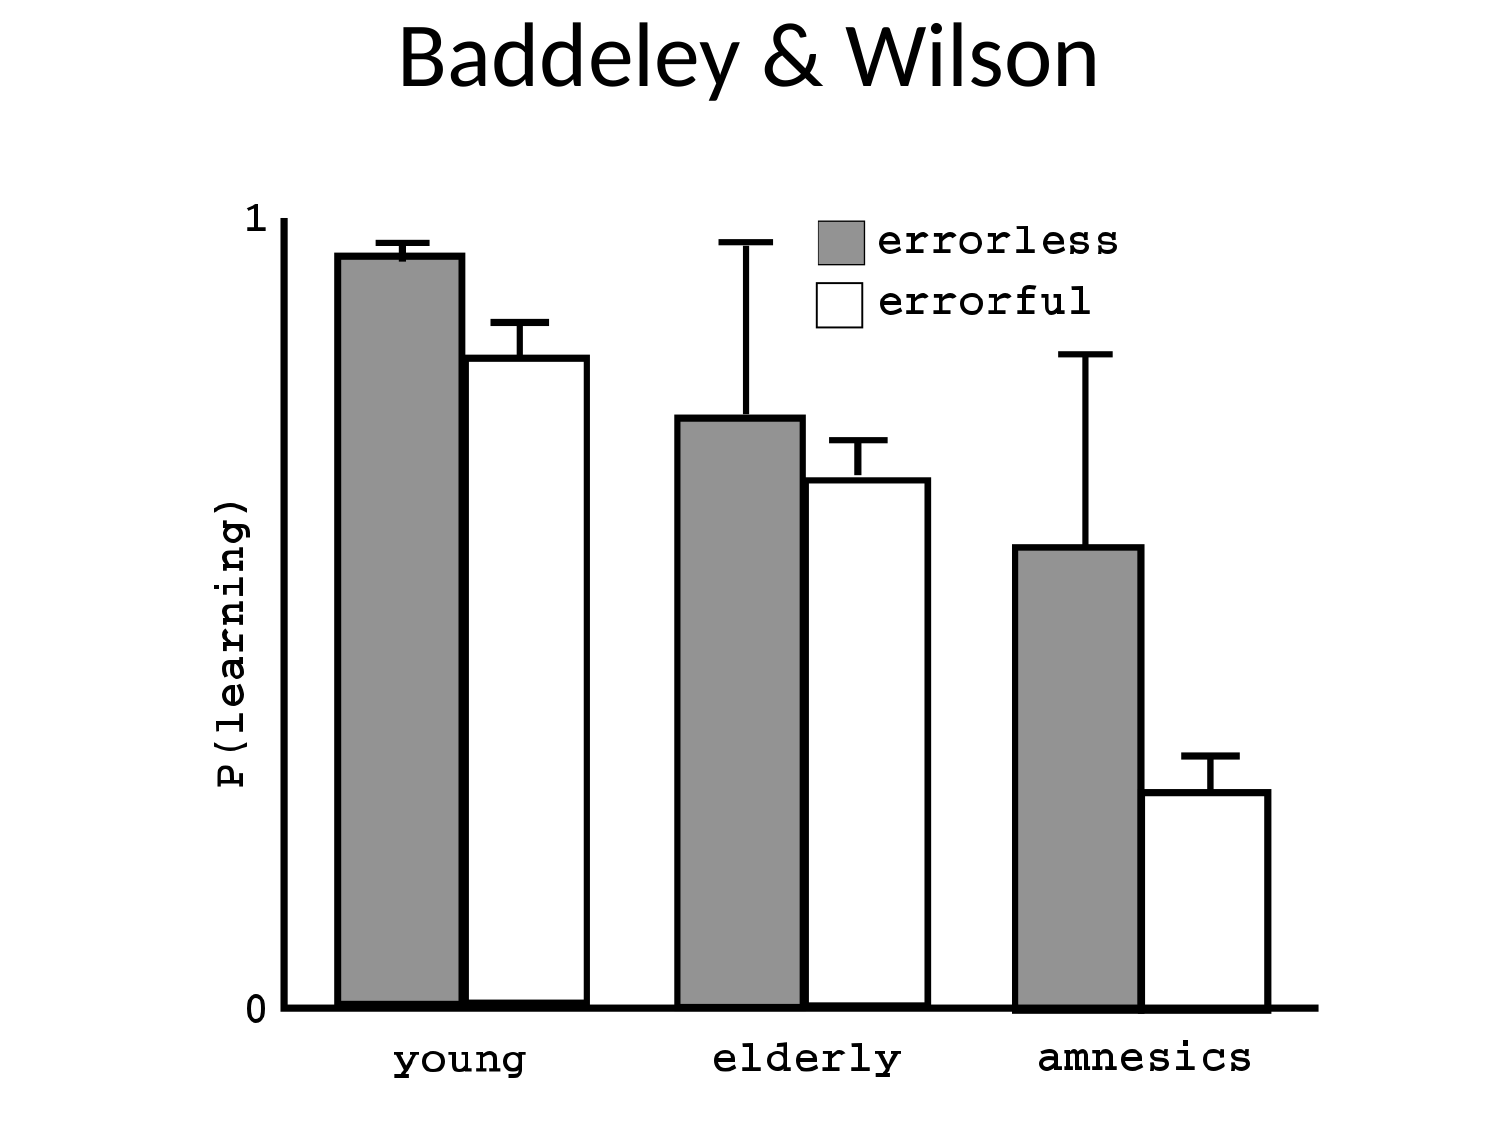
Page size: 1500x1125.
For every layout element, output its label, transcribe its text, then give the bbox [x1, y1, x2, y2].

picture [165, 155, 1366, 1125]
title Baddeley & Wilson [75, 0, 1425, 144]
